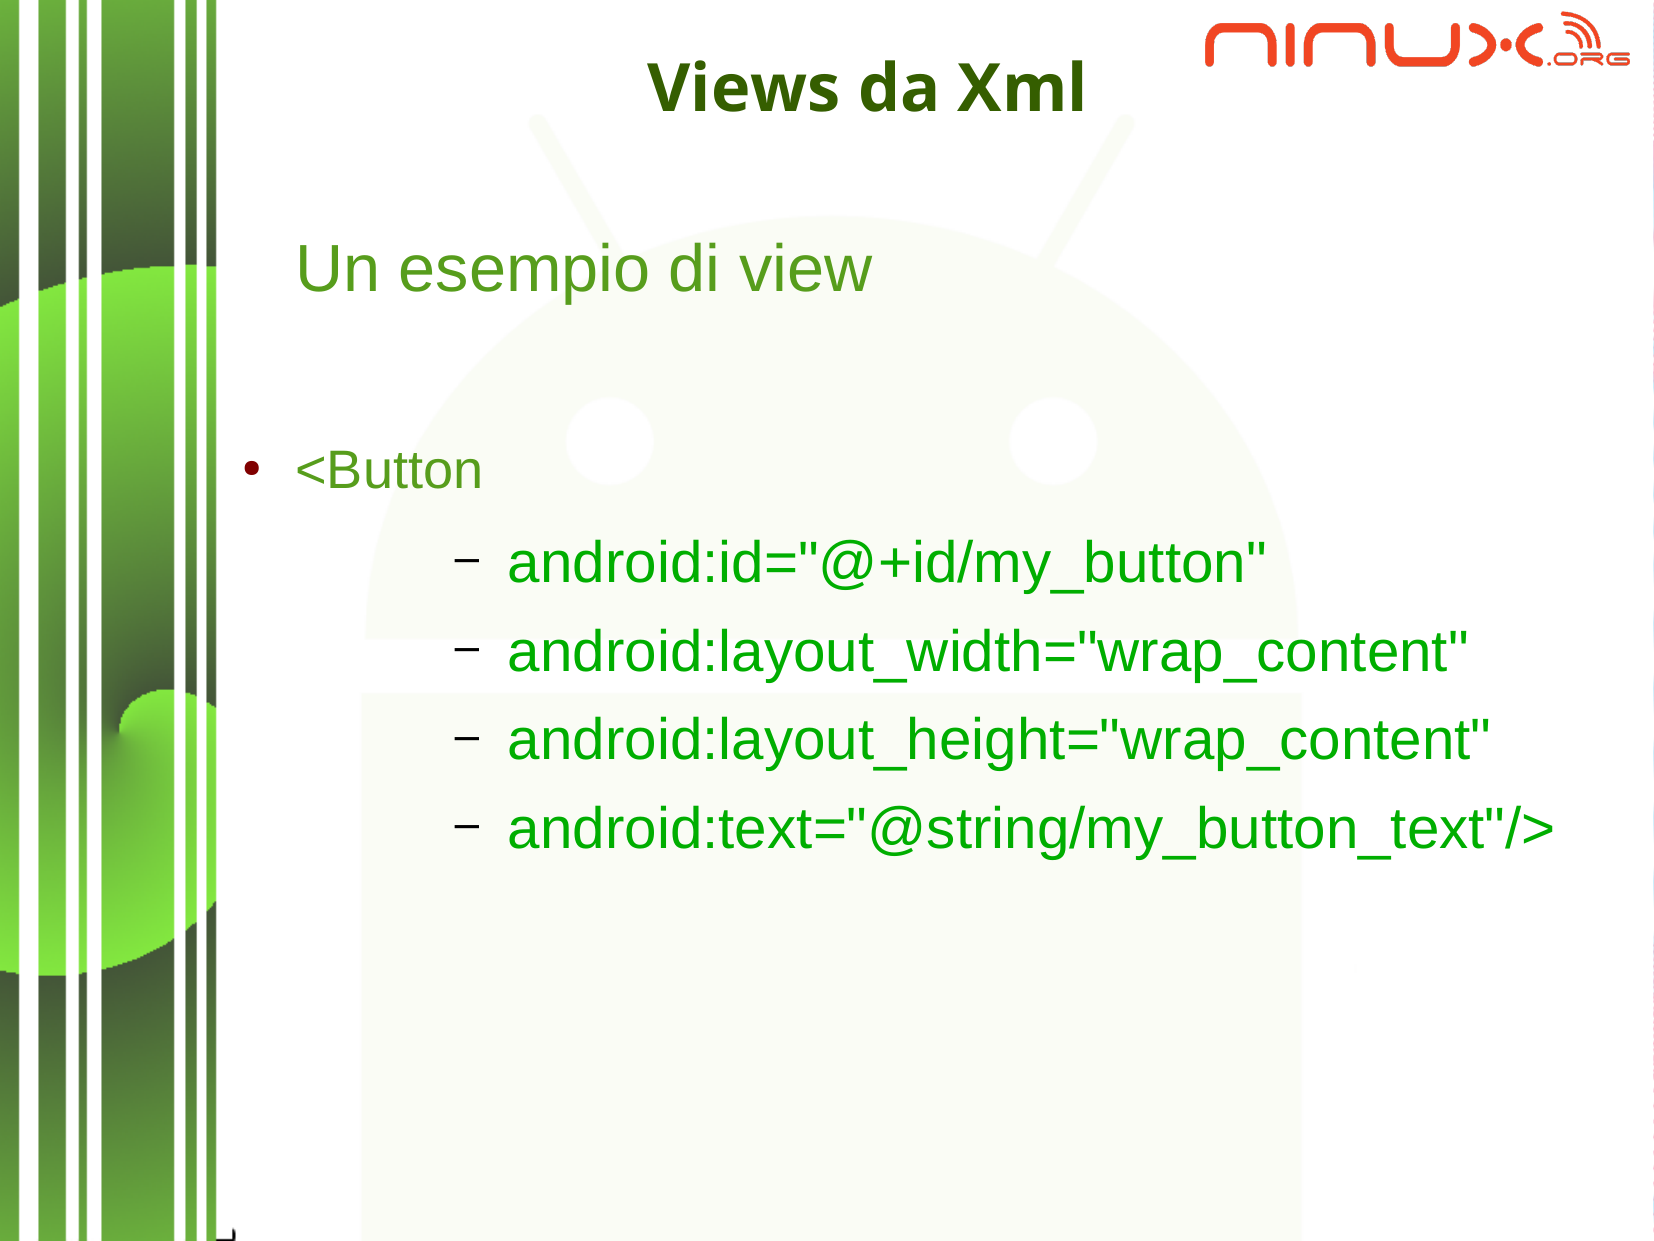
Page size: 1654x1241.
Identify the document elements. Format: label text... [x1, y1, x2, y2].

title Views da Xml [236, 46, 1500, 125]
picture [0, 0, 1654, 1241]
list Un esempio di view <Button android:id="@+id/my_button" android:layout_width="wrap_content" android:layout_height="wrap_content" android:text="@string/my_button_text"/> [224, 231, 1598, 959]
